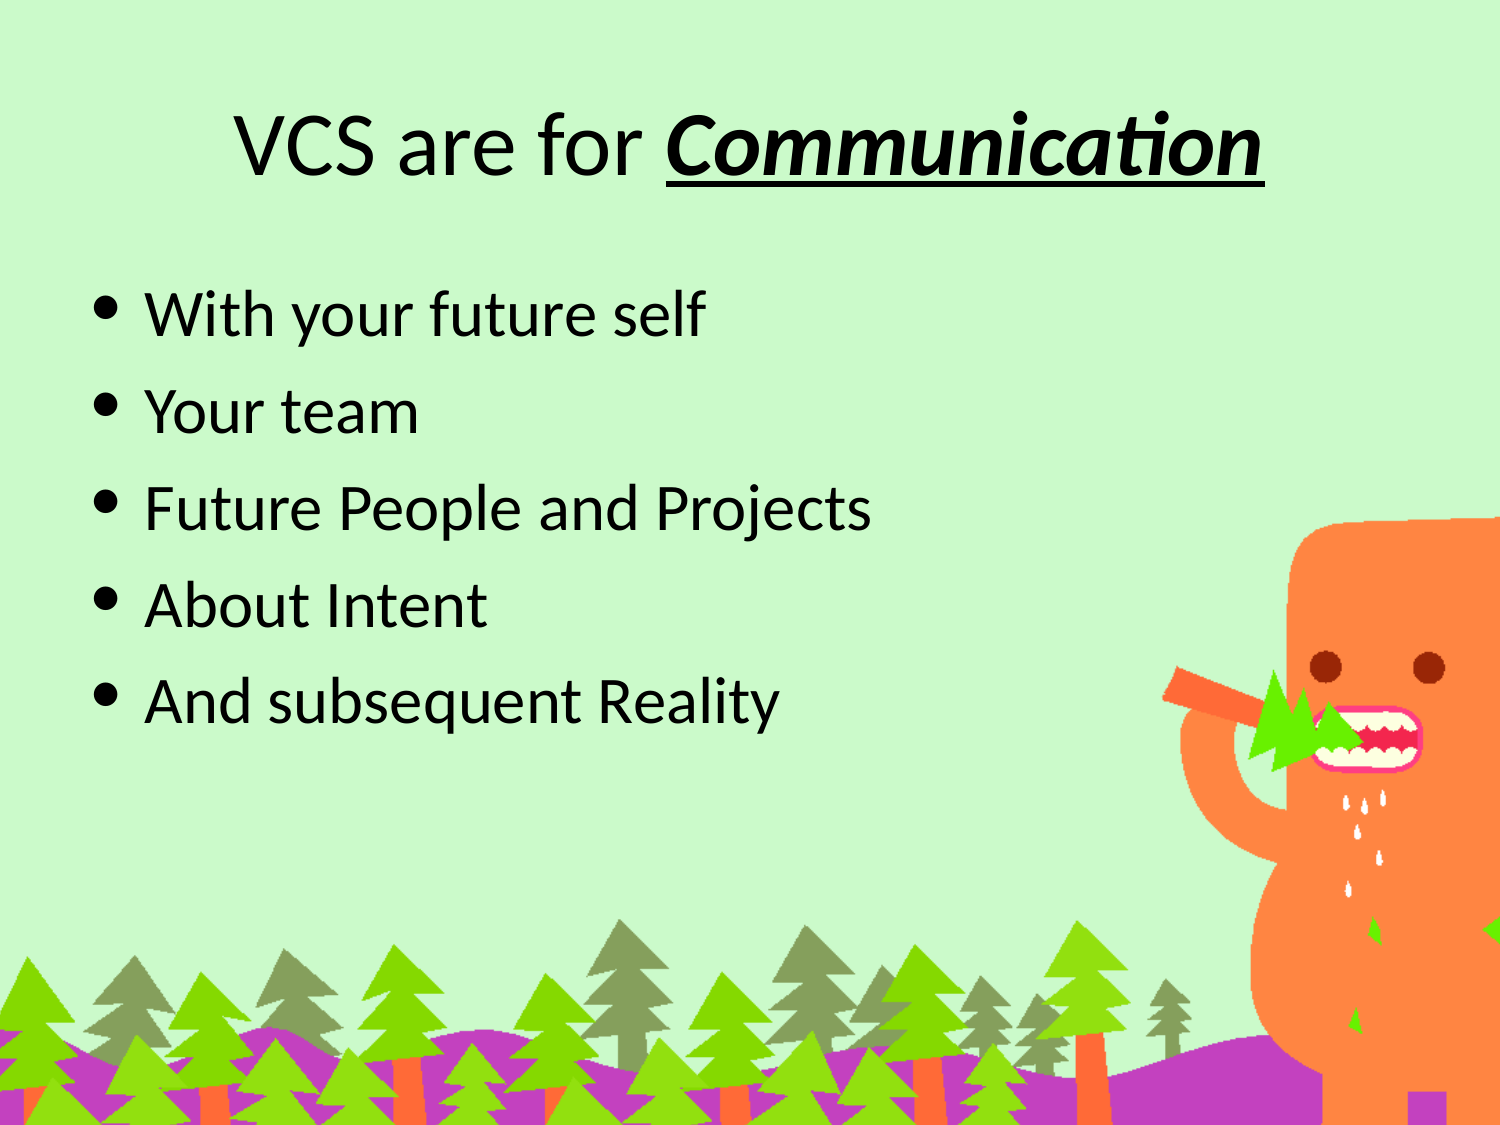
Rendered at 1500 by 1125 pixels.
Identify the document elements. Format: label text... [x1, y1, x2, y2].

picture [0, 0, 1500, 1125]
list With your future self Your team Future People and Projects About Intent And subsequent Reality [75, 262, 1424, 1004]
title VCS are for Communication [75, 20, 1424, 257]
